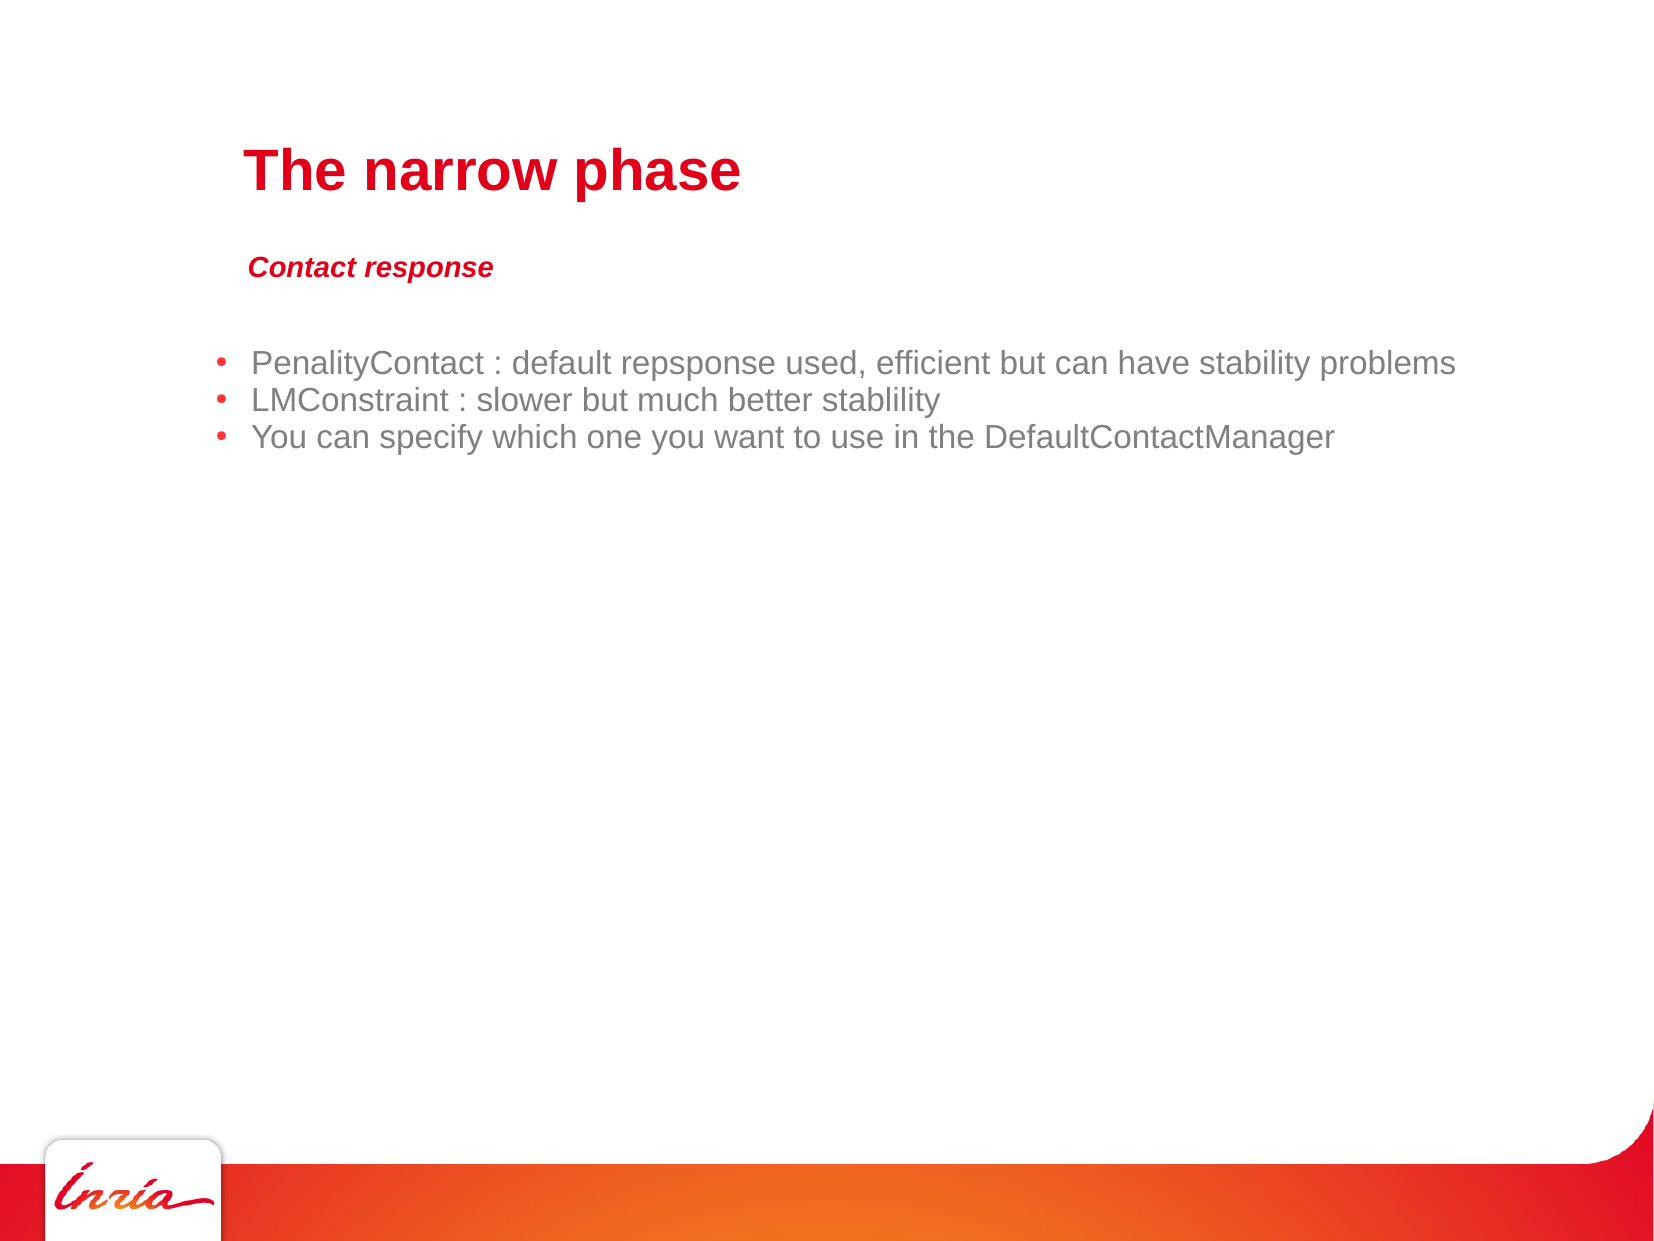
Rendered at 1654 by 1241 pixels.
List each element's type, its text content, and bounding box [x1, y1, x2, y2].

picture [0, 1044, 1654, 1241]
text_box PenalityContact : default repsponse used, efficient but can have stability problems LMConstraint : slower but much better stablility You can specify which one you want to use in the DefaultContactManager [200, 299, 1630, 537]
title The narrow phase [244, 63, 1608, 271]
text_box Contact response [232, 243, 800, 292]
